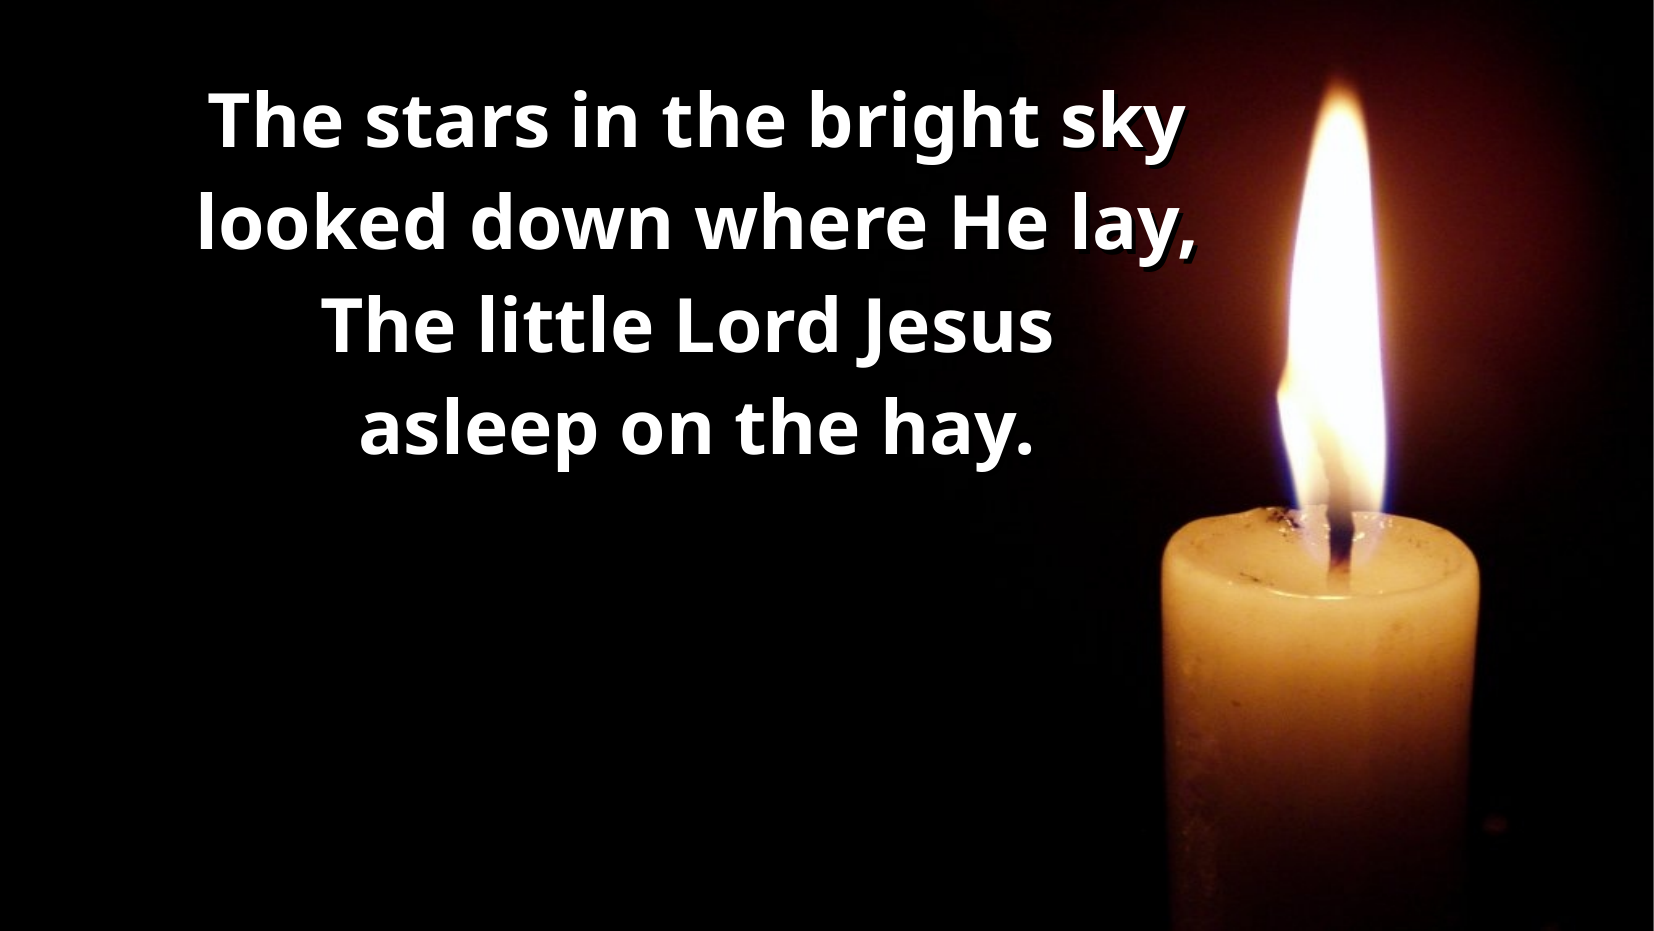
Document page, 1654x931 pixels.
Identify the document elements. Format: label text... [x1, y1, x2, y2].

picture [0, 0, 1654, 931]
text_box The stars in the bright sky looked down where He lay, The little Lord Jesus asleep on the hay. [60, 60, 1336, 511]
